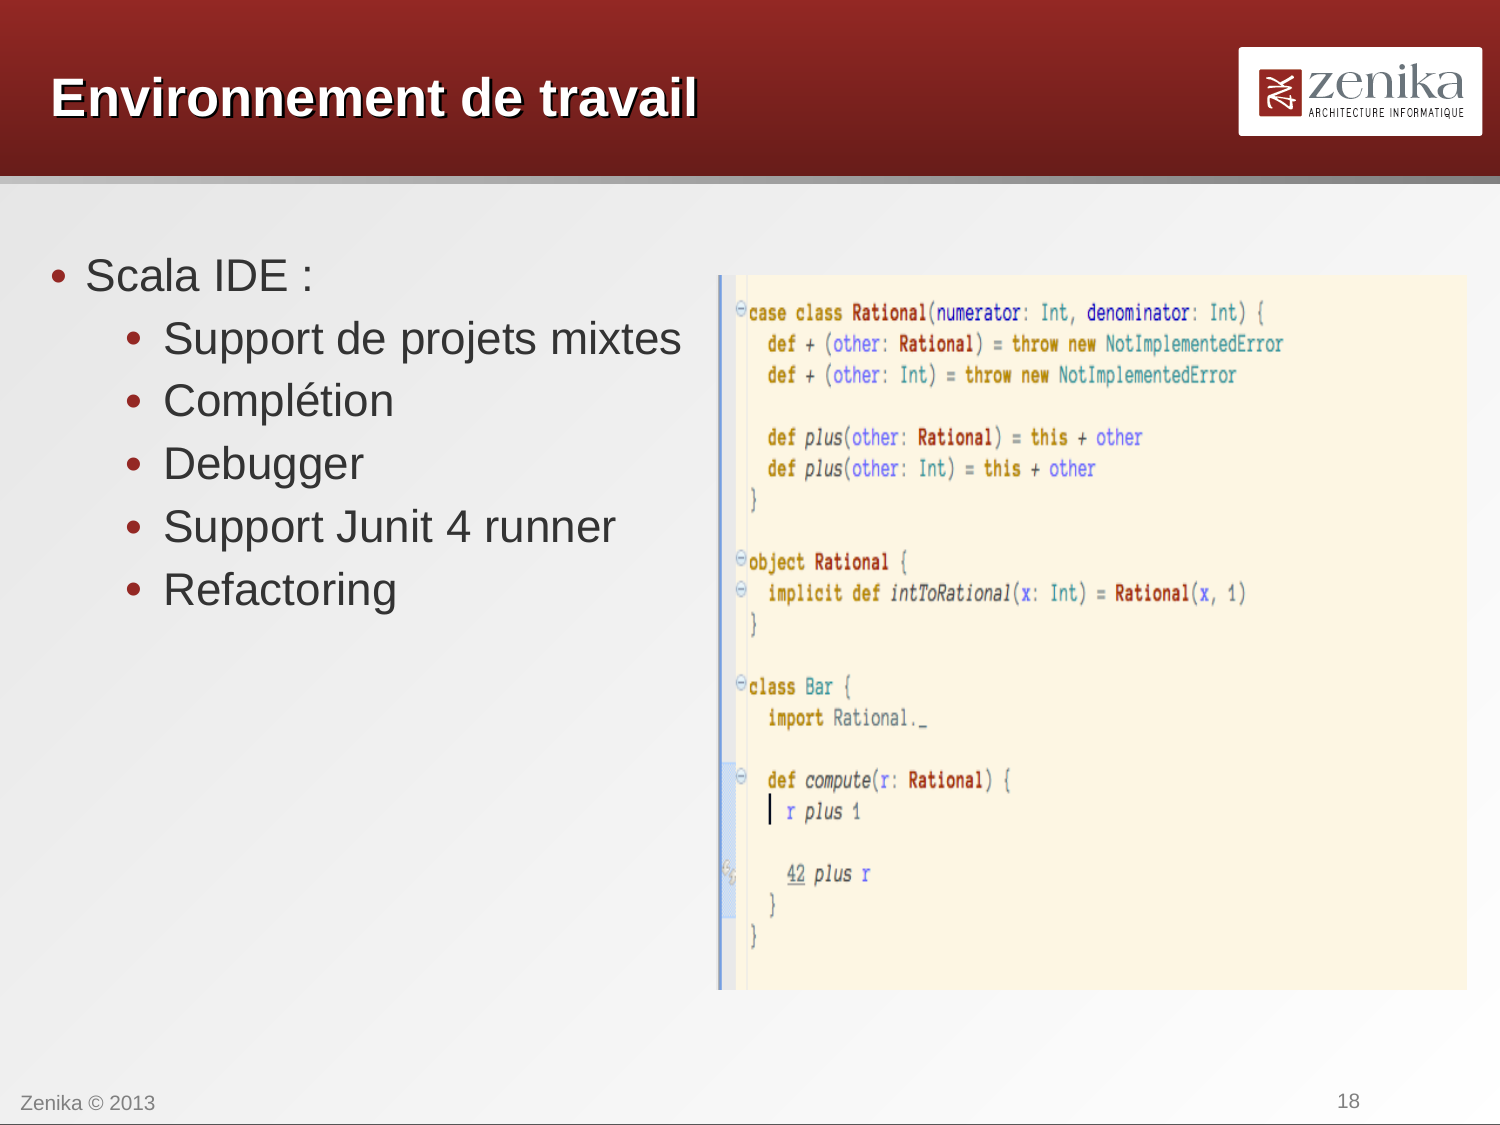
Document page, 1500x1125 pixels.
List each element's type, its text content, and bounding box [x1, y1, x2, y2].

picture [716, 275, 1467, 990]
title Environnement de travail [50, 15, 1206, 180]
picture [1257, 58, 1464, 125]
list Scala IDE : Support de projets mixtes Complétion Debugger Support Junit 4 runner Refactoring [50, 249, 727, 1079]
